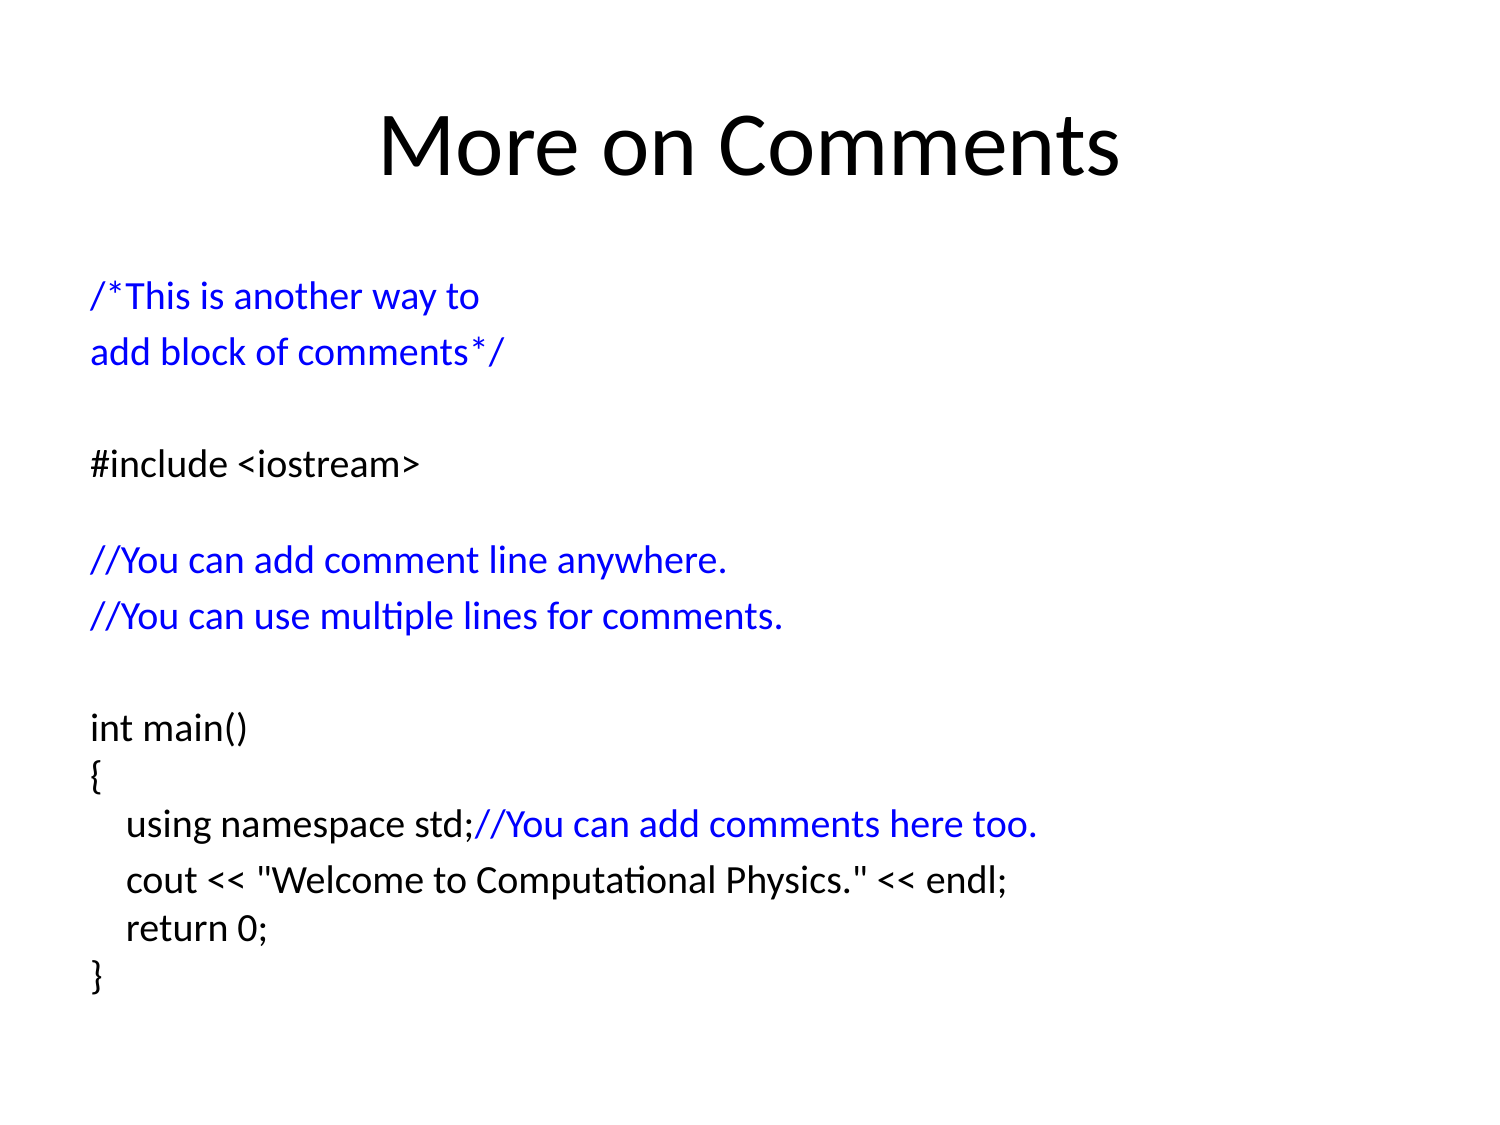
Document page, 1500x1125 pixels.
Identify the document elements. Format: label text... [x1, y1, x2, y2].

list /*This is another way to add block of comments*/ #include <iostream> //You can add comment line anywhere. //You can use multiple lines for comments. int main() { using namespace std;//You can add comments here too. cout << "Welcome to Computational Physics." << endl; return 0; } [75, 262, 1425, 1005]
title More on Comments [75, 45, 1425, 233]
